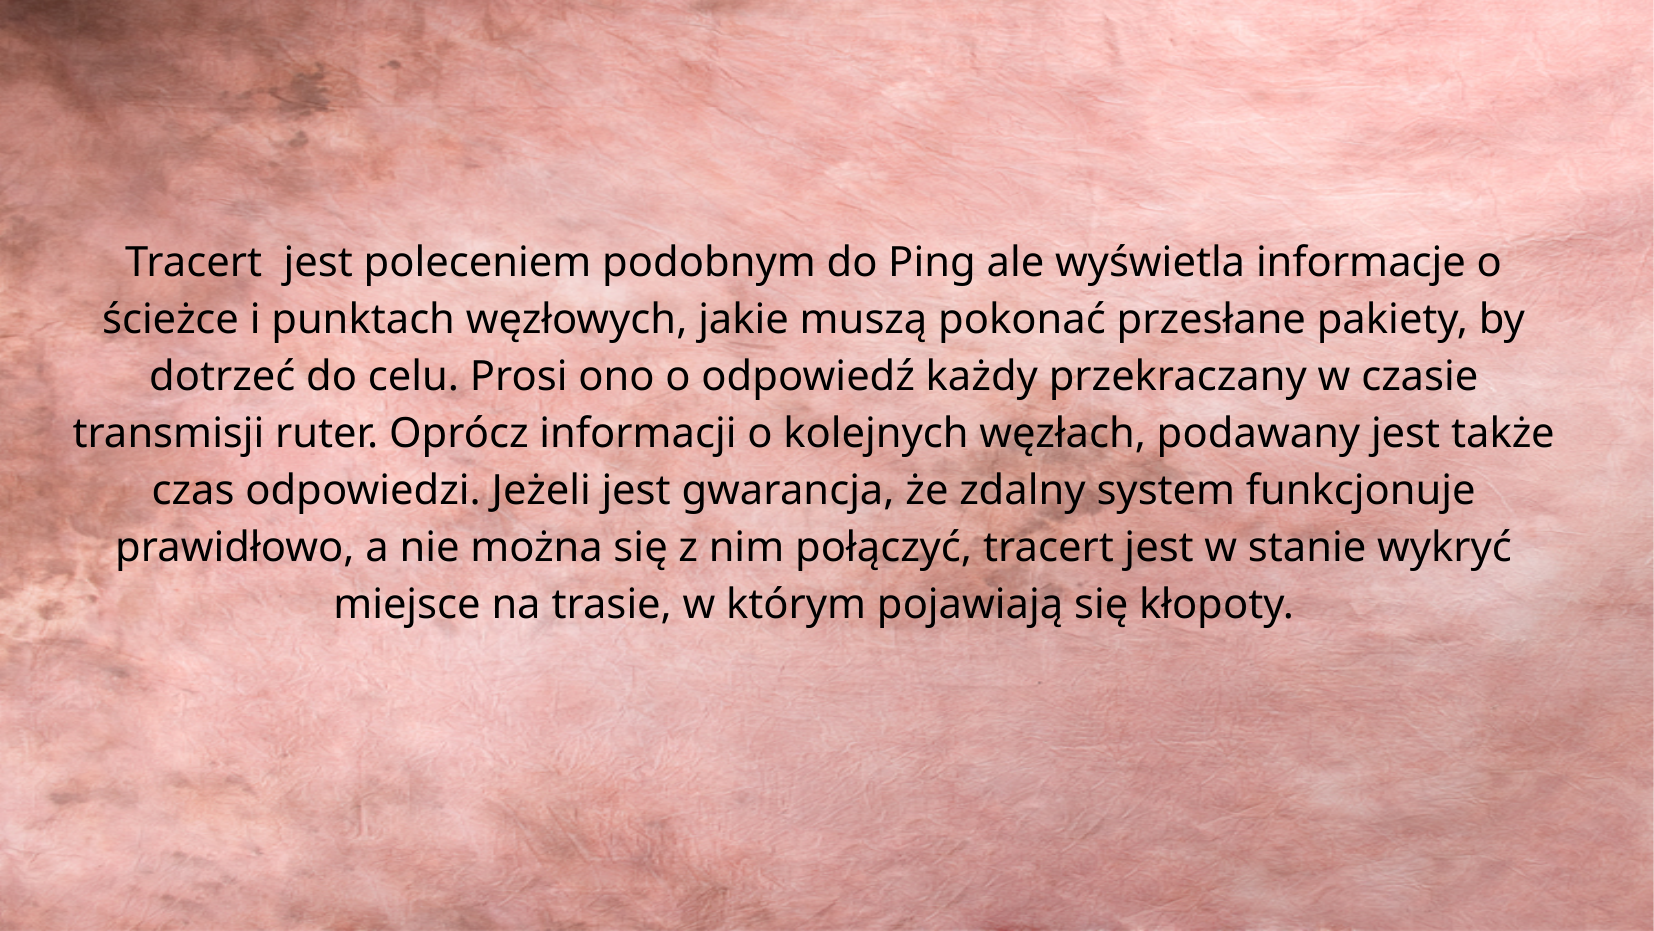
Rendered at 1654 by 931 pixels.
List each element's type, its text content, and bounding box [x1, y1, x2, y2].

title Tracert jest poleceniem podobnym do Ping ale wyświetla informacje o ścieżce i punktach węzłowych, jakie muszą pokonać przesłane pakiety, by dotrzeć do celu. Prosi ono o odpowiedź każdy przekraczany w czasie transmisji ruter. Oprócz informacji o kolejnych węzłach, podawany jest także czas odpowiedzi. Jeżeli jest gwarancja, że zdalny system funkcjonuje prawidłowo, a nie można się z nim połączyć, tracert jest w stanie wykryć miejsce na trasie, w którym pojawiają się kłopoty. [69, 285, 1558, 578]
picture [0, 0, 1654, 931]
